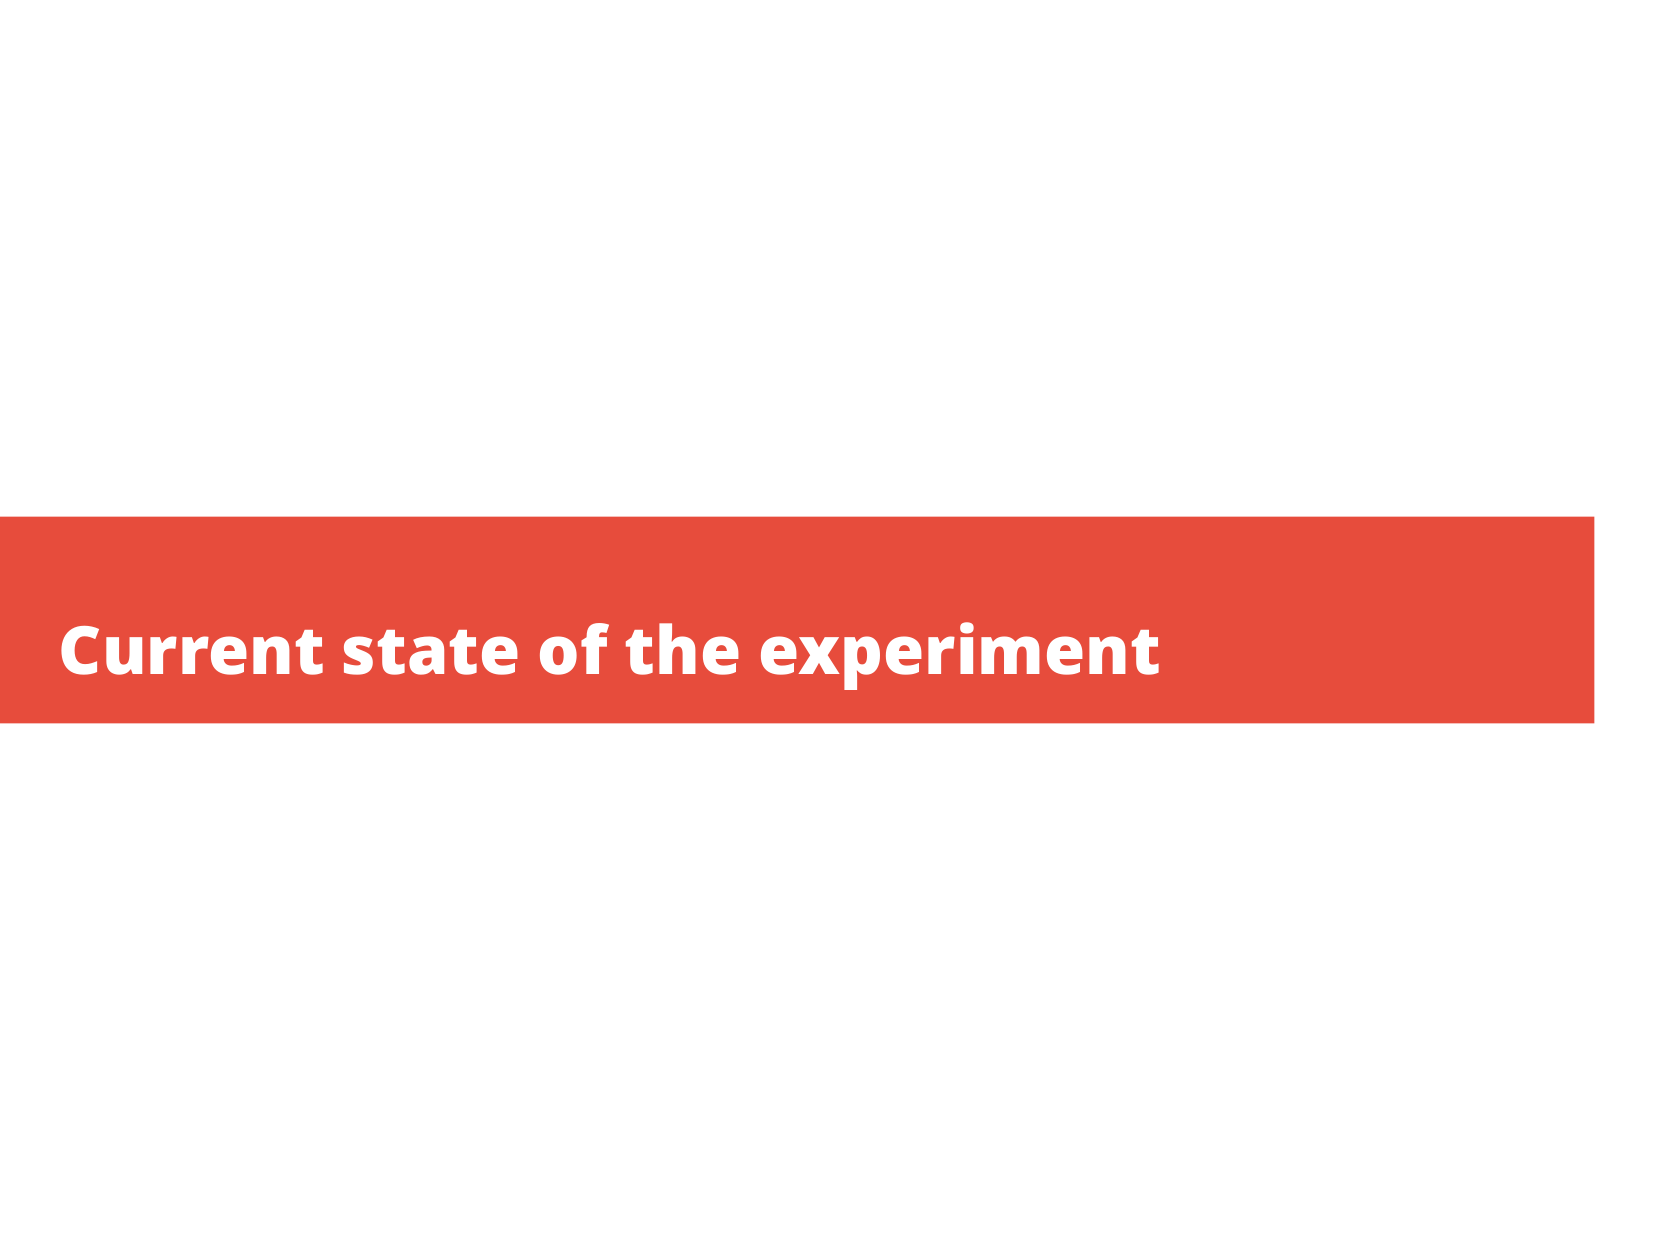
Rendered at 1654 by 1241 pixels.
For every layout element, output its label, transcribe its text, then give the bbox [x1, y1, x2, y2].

title Current state of the experiment [59, 546, 1595, 694]
